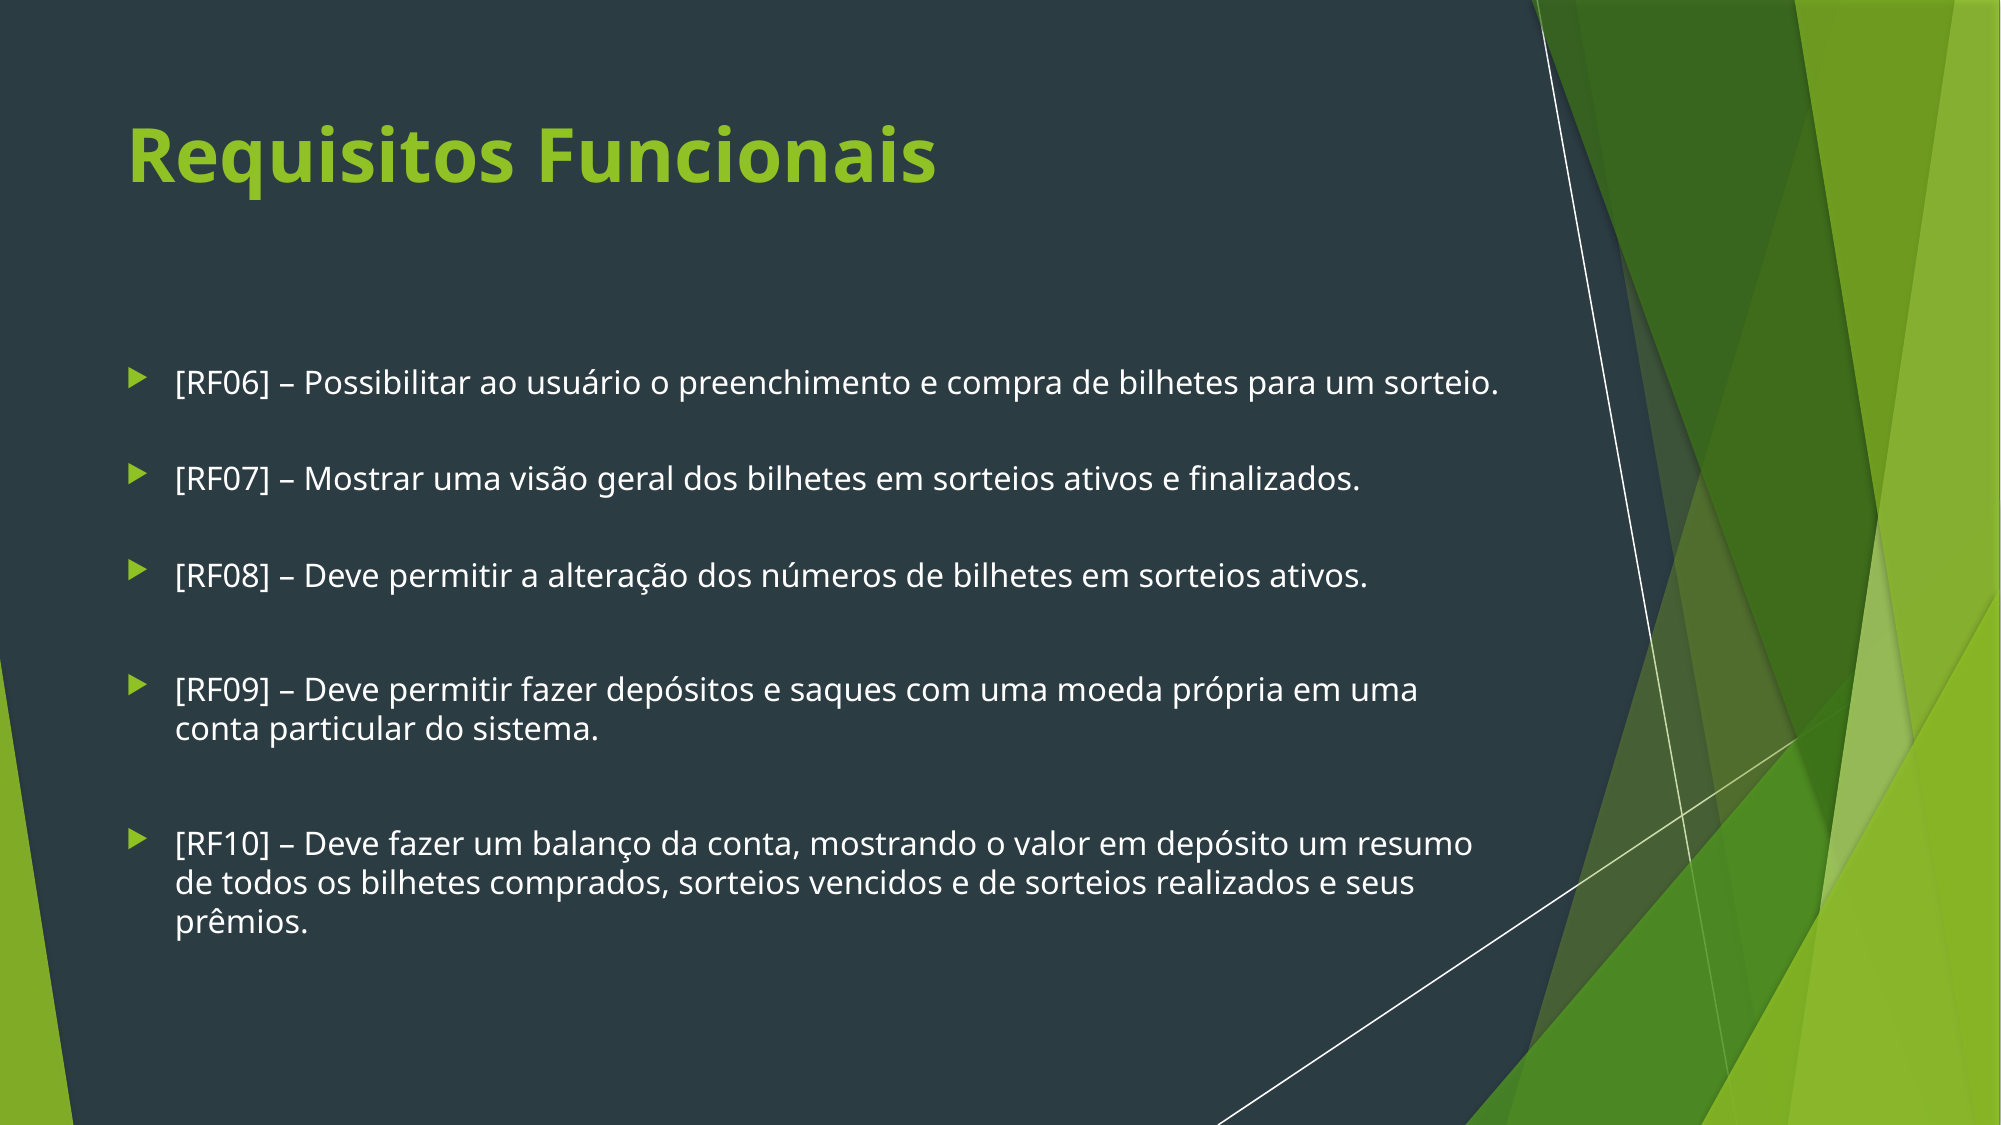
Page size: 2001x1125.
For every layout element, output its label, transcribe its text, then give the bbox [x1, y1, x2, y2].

title Requisitos Funcionais [111, 99, 1522, 317]
list [RF06] – Possibilitar ao usuário o preenchimento e compra de bilhetes para um sorteio. [RF07] – Mostrar uma visão geral dos bilhetes em sorteios ativos e finalizados. [RF08] – Deve permitir a alteração dos números de bilhetes em sorteios ativos. [RF09] – Deve permitir fazer depósitos e saques com uma moeda própria em uma conta particular do sistema. [RF10] – Deve fazer um balanço da conta, mostrando o valor em depósito um resumo de todos os bilhetes comprados, sorteios vencidos e de sorteios realizados e seus prêmios. [111, 354, 1522, 992]
text_box [0, 0, 2000, 1125]
